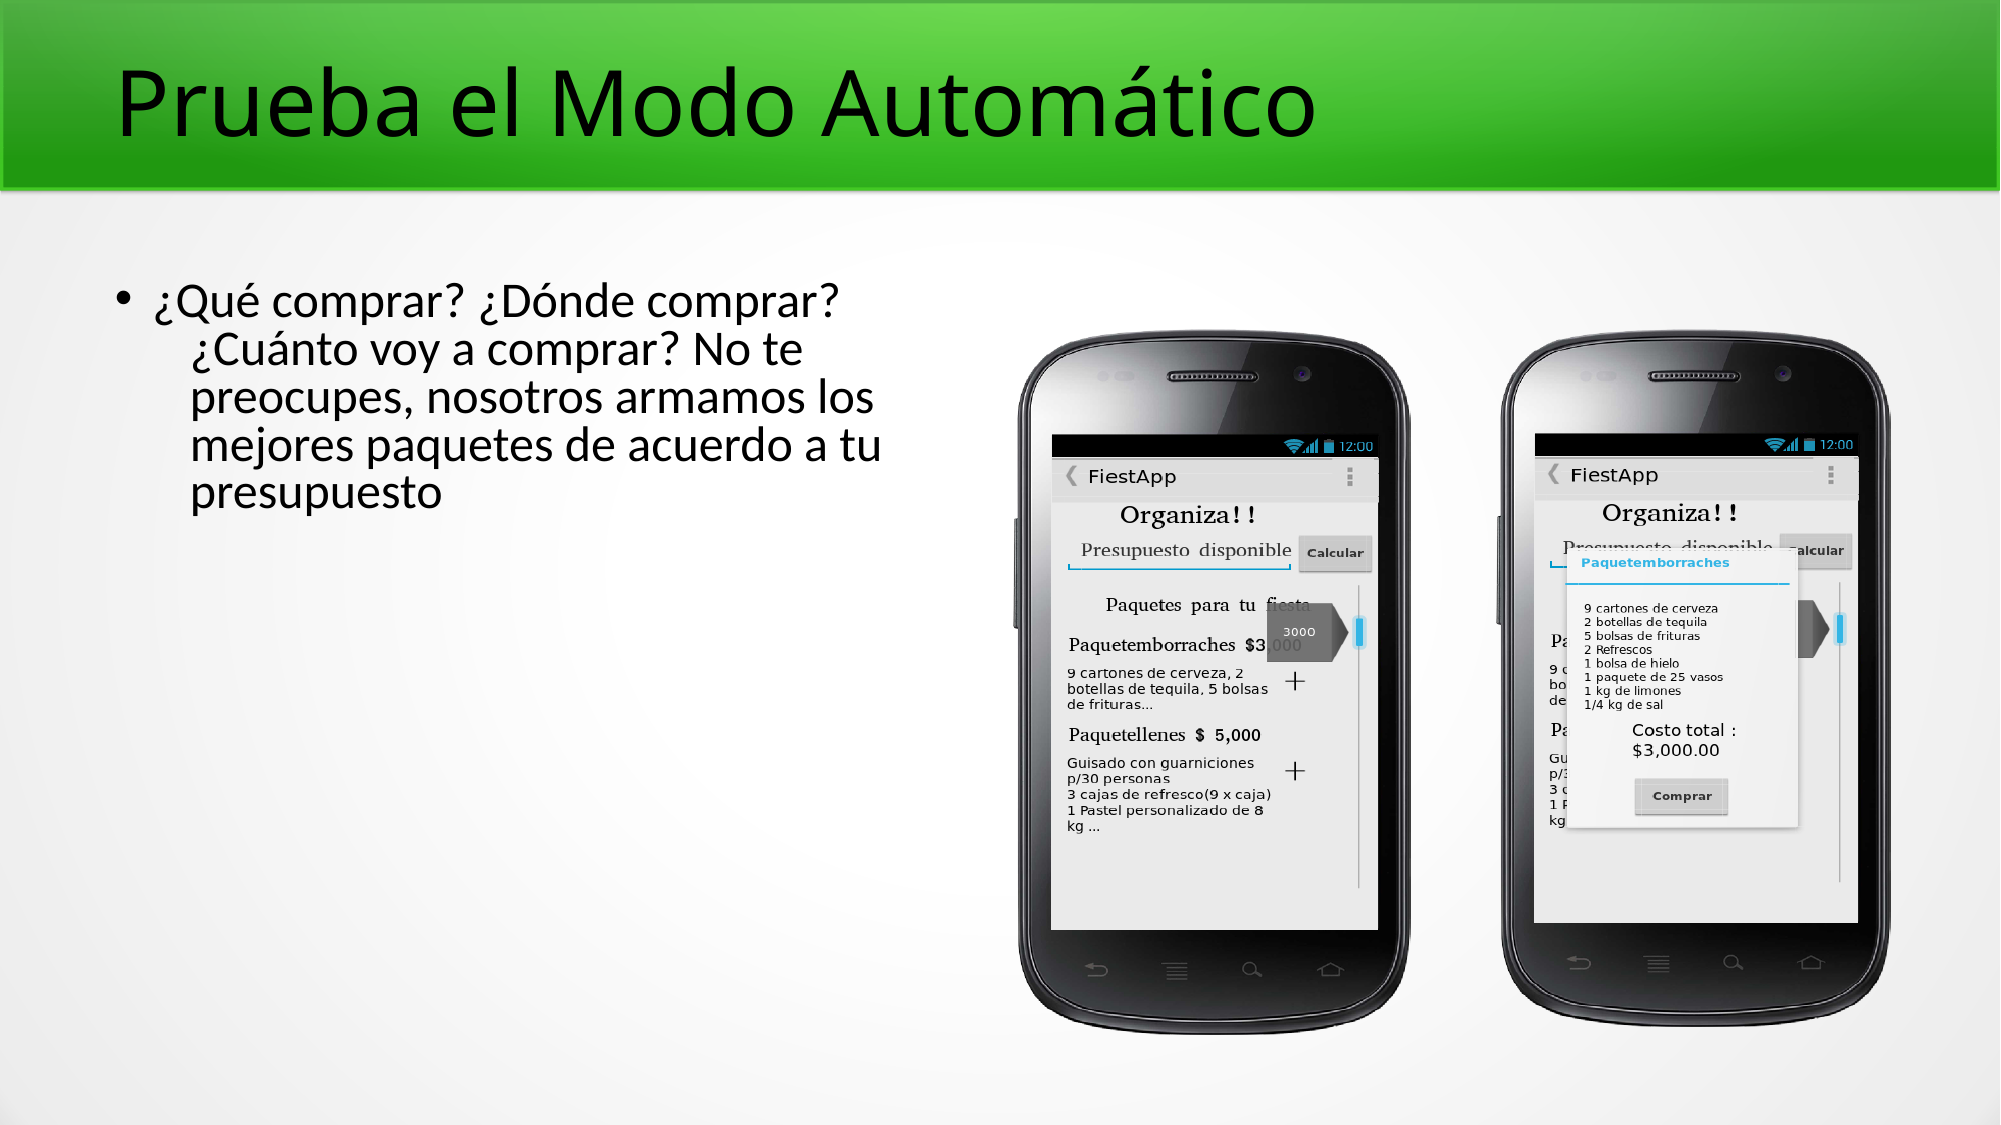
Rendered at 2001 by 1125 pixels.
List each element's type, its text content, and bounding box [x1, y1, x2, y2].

list ¿Qué comprar? ¿Dónde comprar? ¿Cuánto voy a comprar? No te preocupes, nosotros armamos los mejores paquetes de acuerdo a tu presupuesto [99, 271, 979, 583]
title Prueba el Modo Automático [99, 42, 1900, 172]
picture [1496, 329, 1891, 1027]
picture [1013, 329, 1411, 1036]
